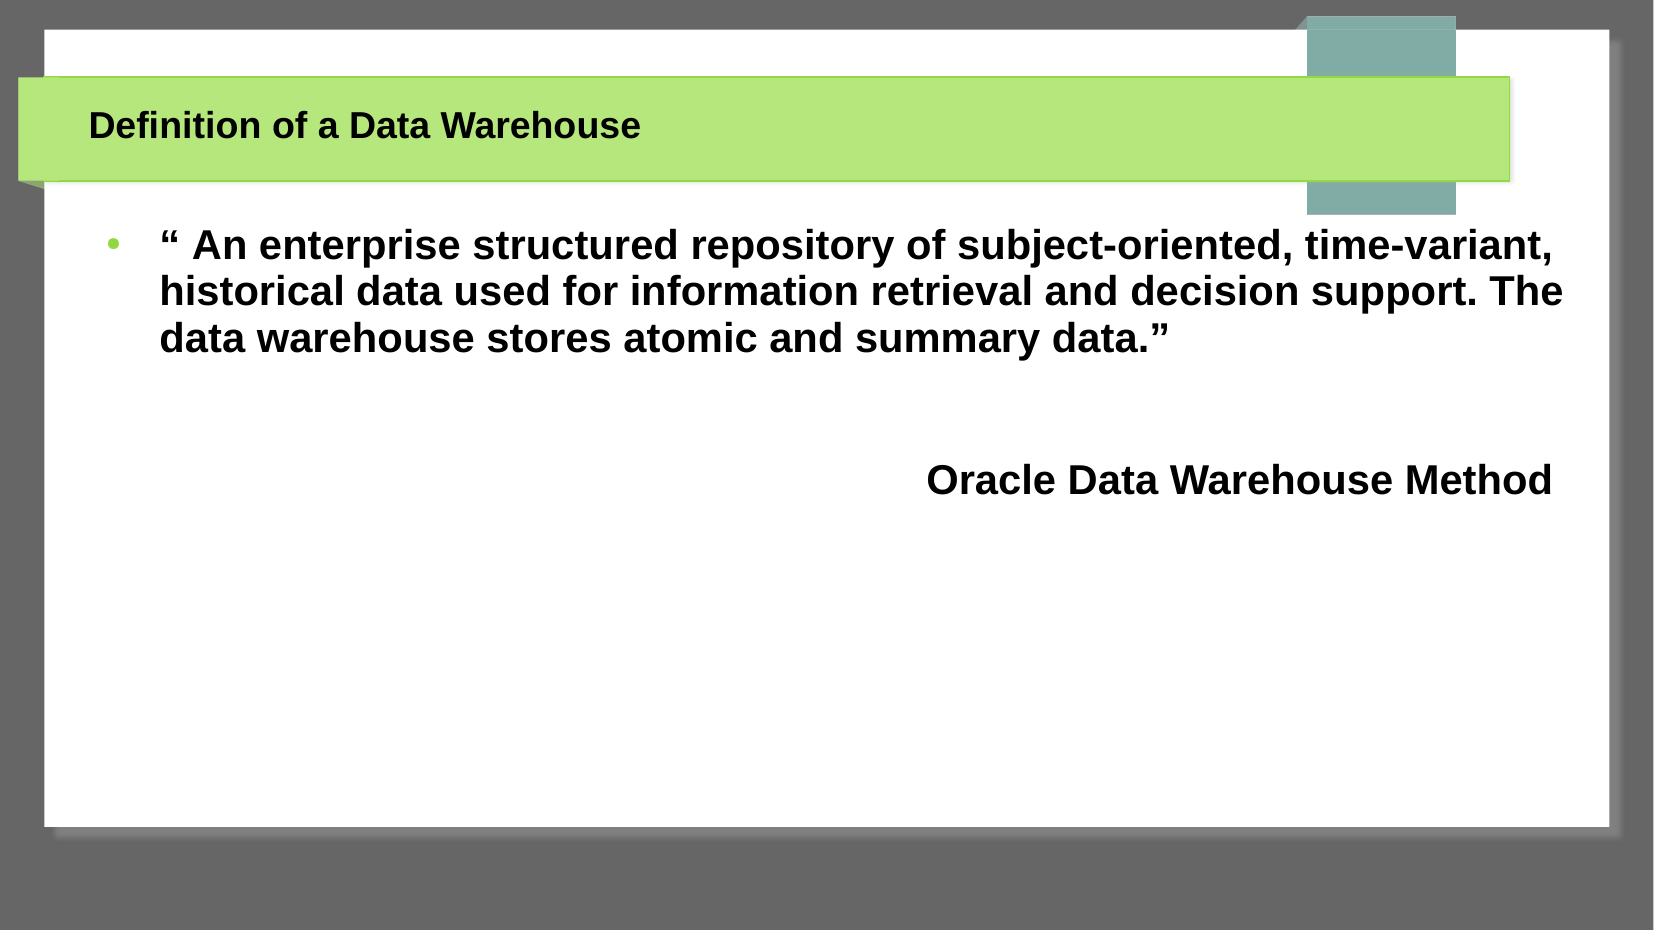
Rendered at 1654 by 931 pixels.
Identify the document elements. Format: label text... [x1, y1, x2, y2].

title Definition of a Data Warehouse [88, 73, 1506, 178]
list “ An enterprise structured repository of subject-oriented, time-variant, historical data used for information retrieval and decision support. The data warehouse stores atomic and summary data.” Oracle Data Warehouse Method [88, 221, 1565, 813]
